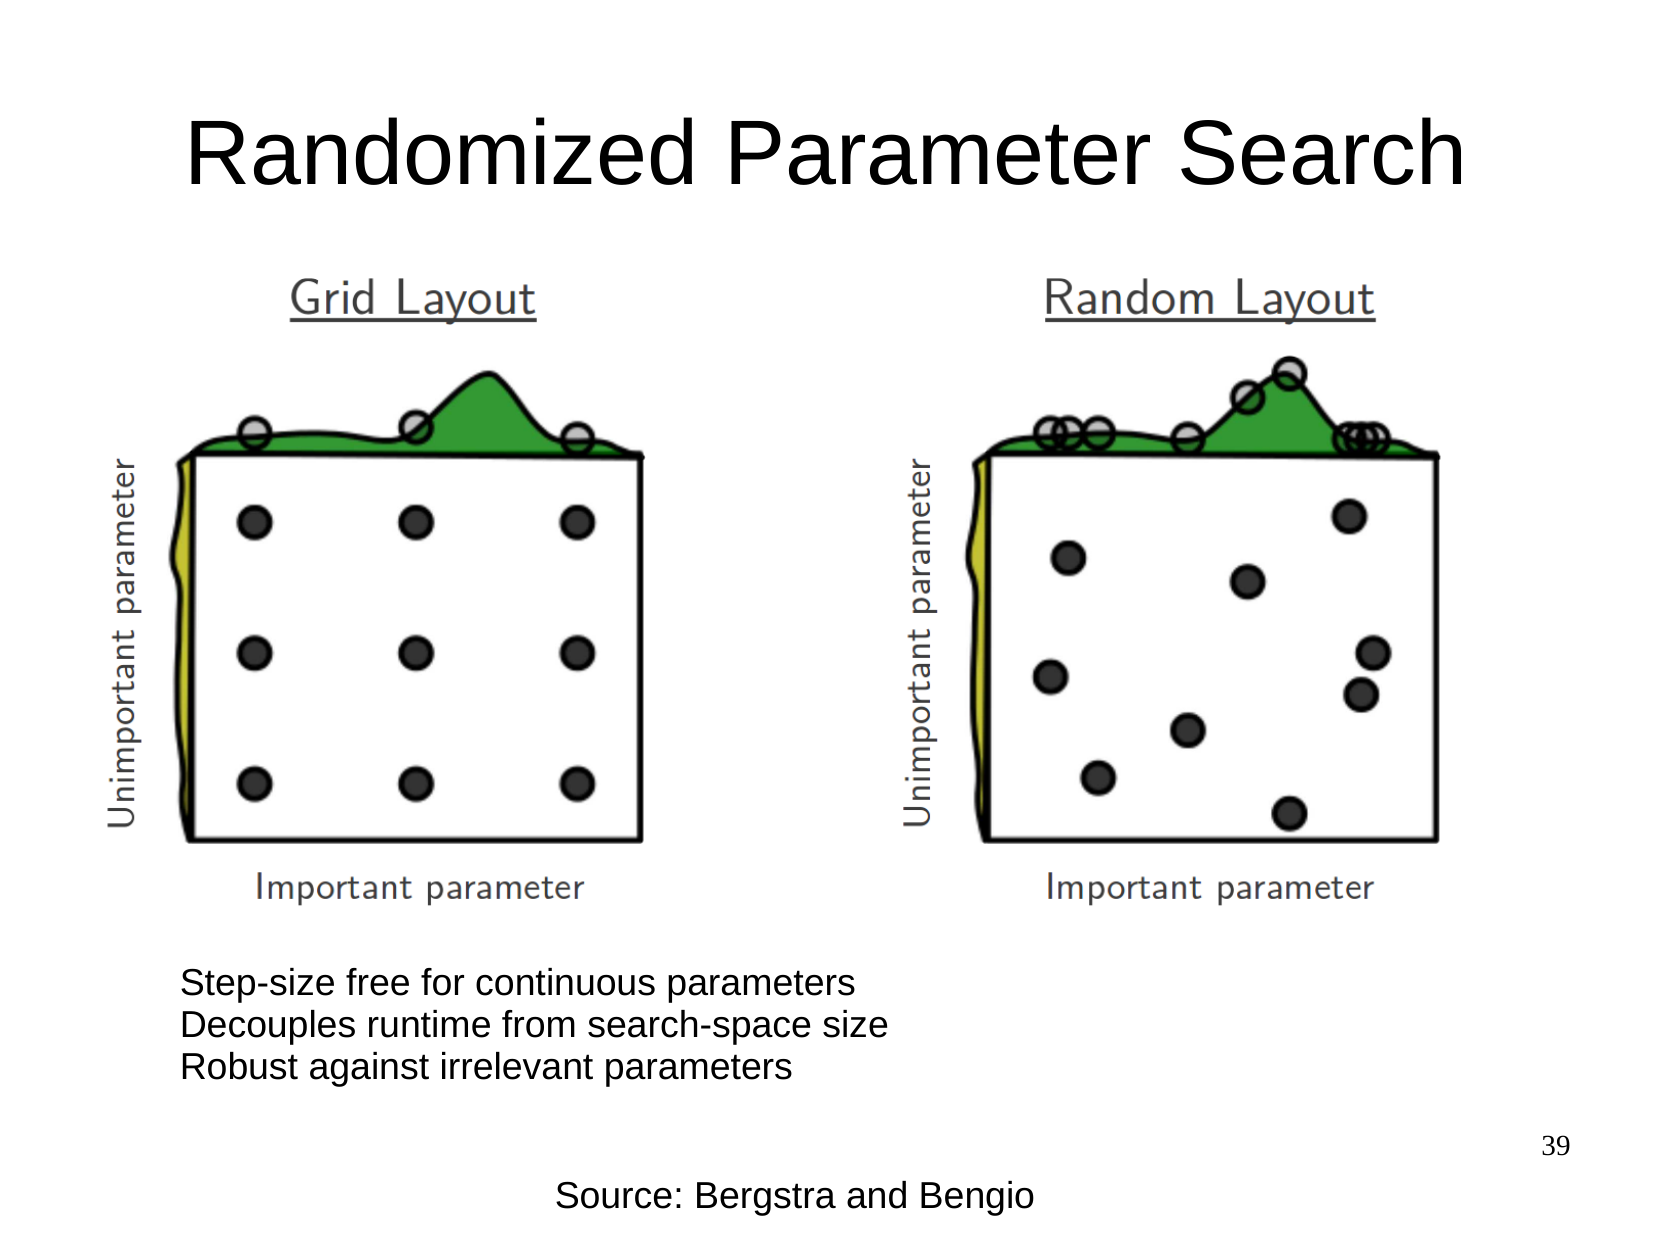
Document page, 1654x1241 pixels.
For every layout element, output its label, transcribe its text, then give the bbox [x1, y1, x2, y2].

picture [11, 240, 1654, 916]
text_box Step-size free for continuous parameters Decouples runtime from search-space size Robust against irrelevant parameters [165, 954, 1471, 1096]
text_box Source: Bergstra and Bengio [540, 1166, 1051, 1224]
title Randomized Parameter Search [82, 49, 1571, 240]
